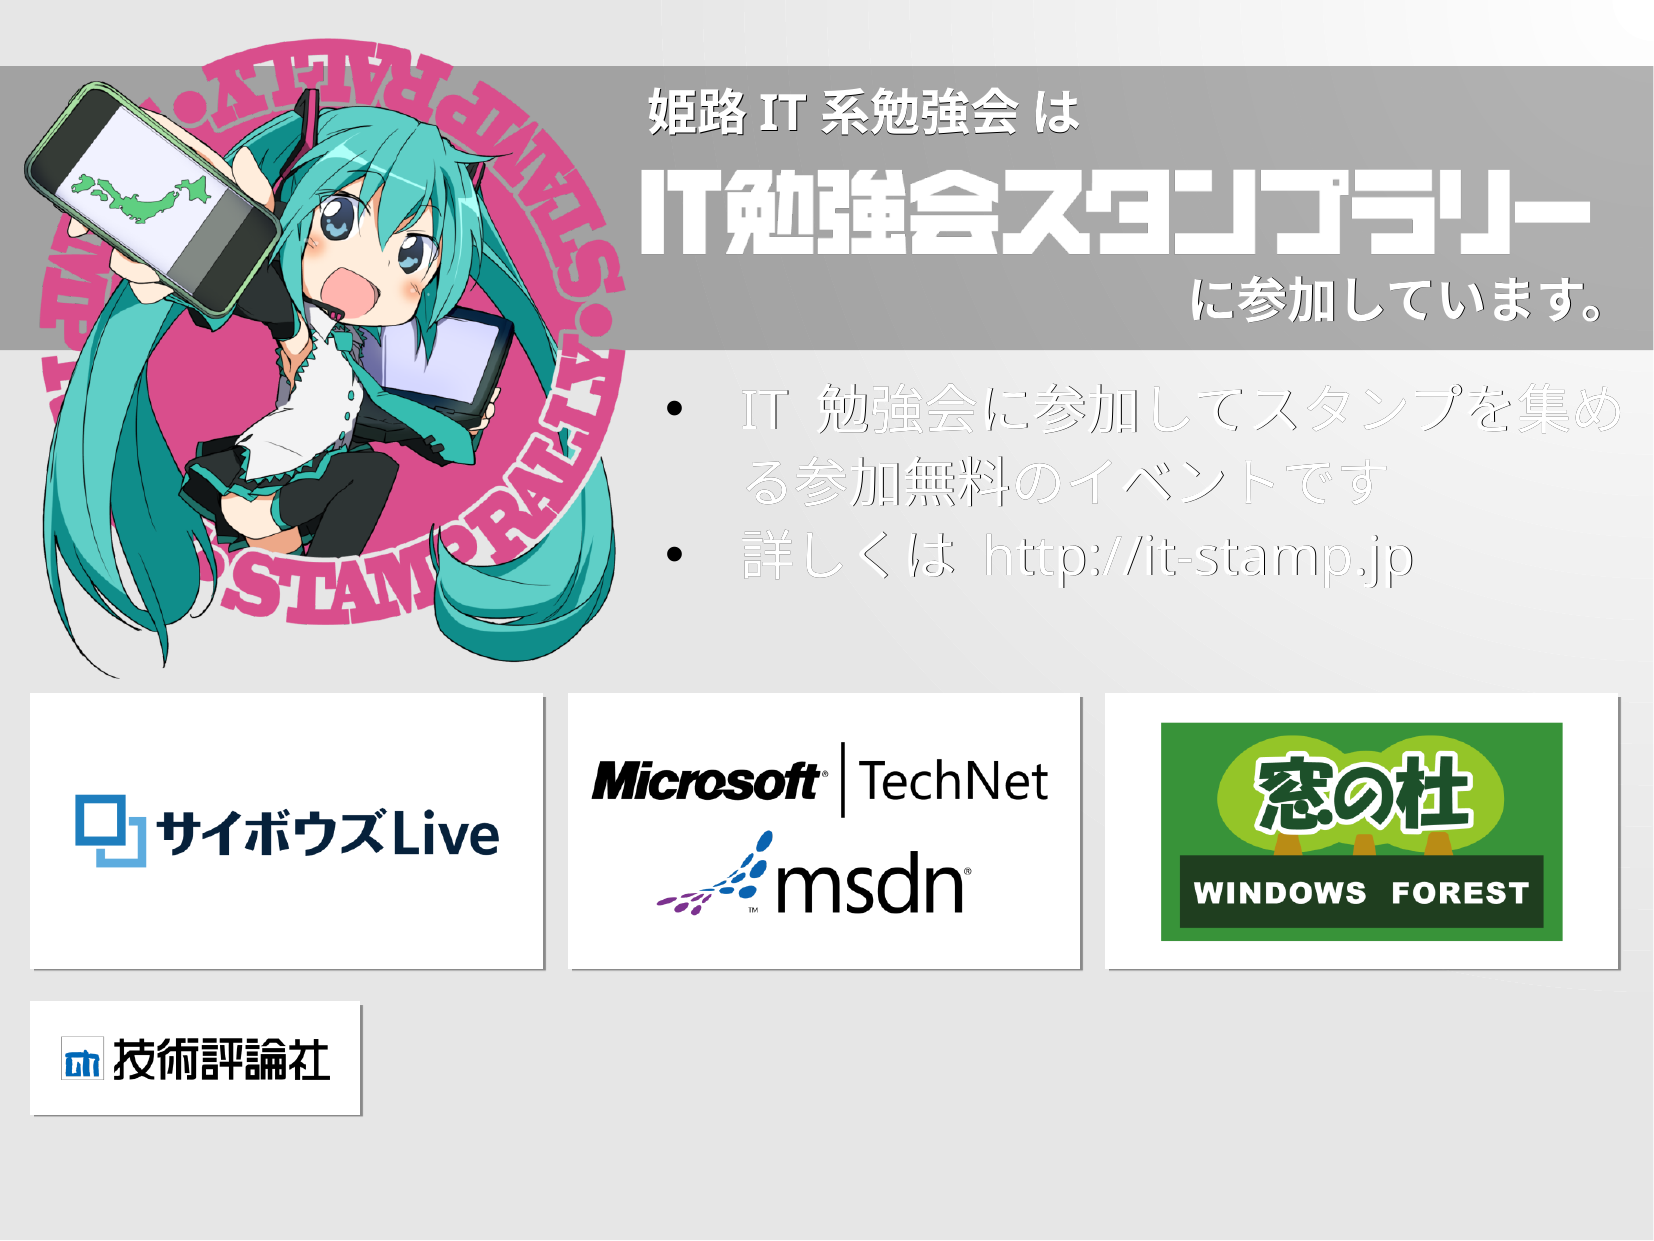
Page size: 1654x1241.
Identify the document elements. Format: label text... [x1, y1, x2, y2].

text_box [1105, 693, 1618, 969]
text_box [568, 693, 1080, 969]
picture [0, 34, 1596, 686]
text_box 姫路IT系勉強会 は [632, 73, 1097, 148]
picture [59, 1033, 331, 1083]
text_box [651, 66, 1654, 351]
text_box [30, 693, 543, 969]
text_box [30, 1001, 360, 1115]
text_box に参加しています。 [1173, 261, 1647, 336]
picture [72, 790, 501, 871]
picture [588, 741, 1050, 818]
picture [1158, 720, 1565, 942]
picture [654, 828, 973, 917]
text_box IT 勉強会に参加してスタンプを集める参加無料のイベントです 詳しくは http://it-stamp.jp [650, 359, 1642, 594]
